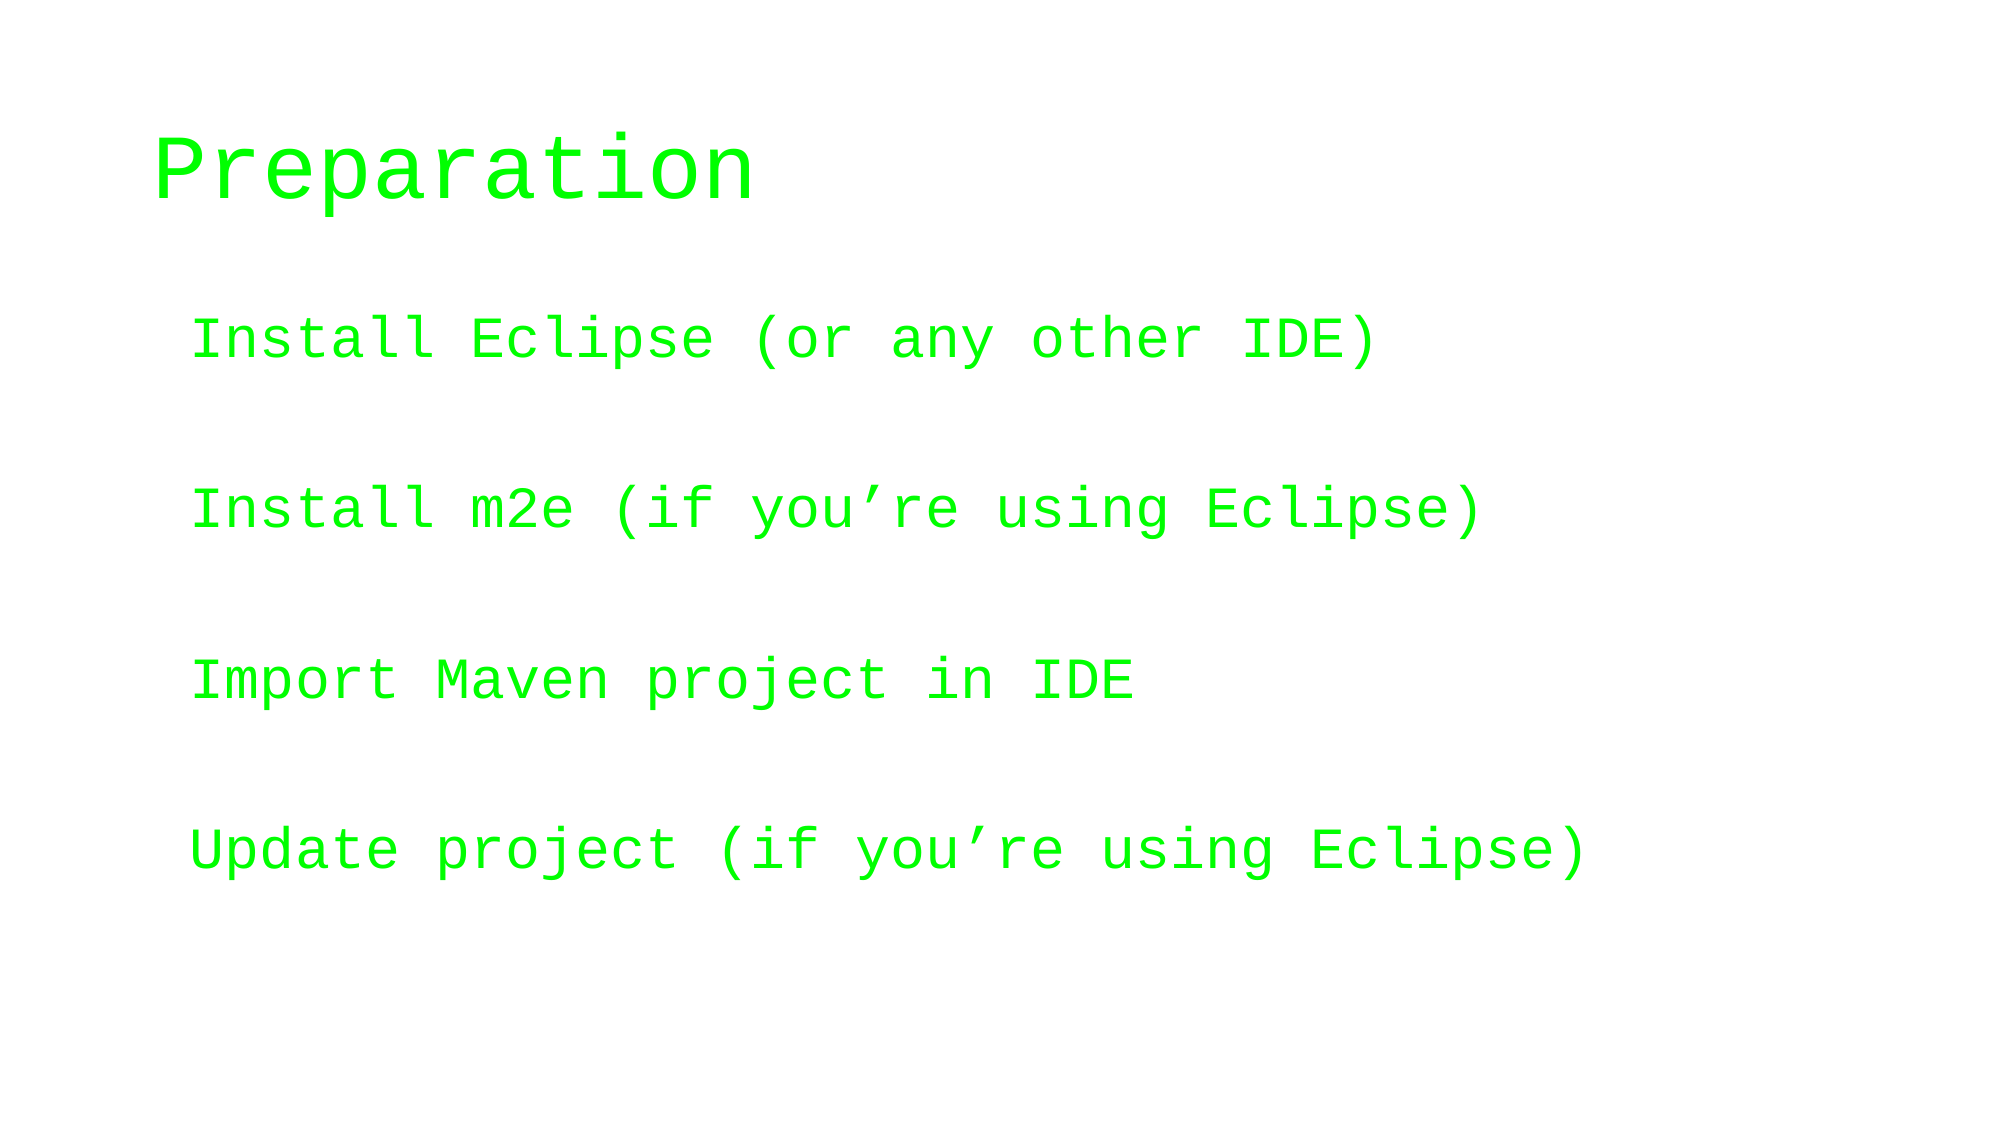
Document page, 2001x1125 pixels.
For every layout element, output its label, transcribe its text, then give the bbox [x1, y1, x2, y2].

title Preparation [137, 59, 1863, 278]
list Install Eclipse (or any other IDE) Install m2e (if you’re using Eclipse) Import Maven project in IDE Update project (if you’re using Eclipse) [137, 299, 1863, 1014]
